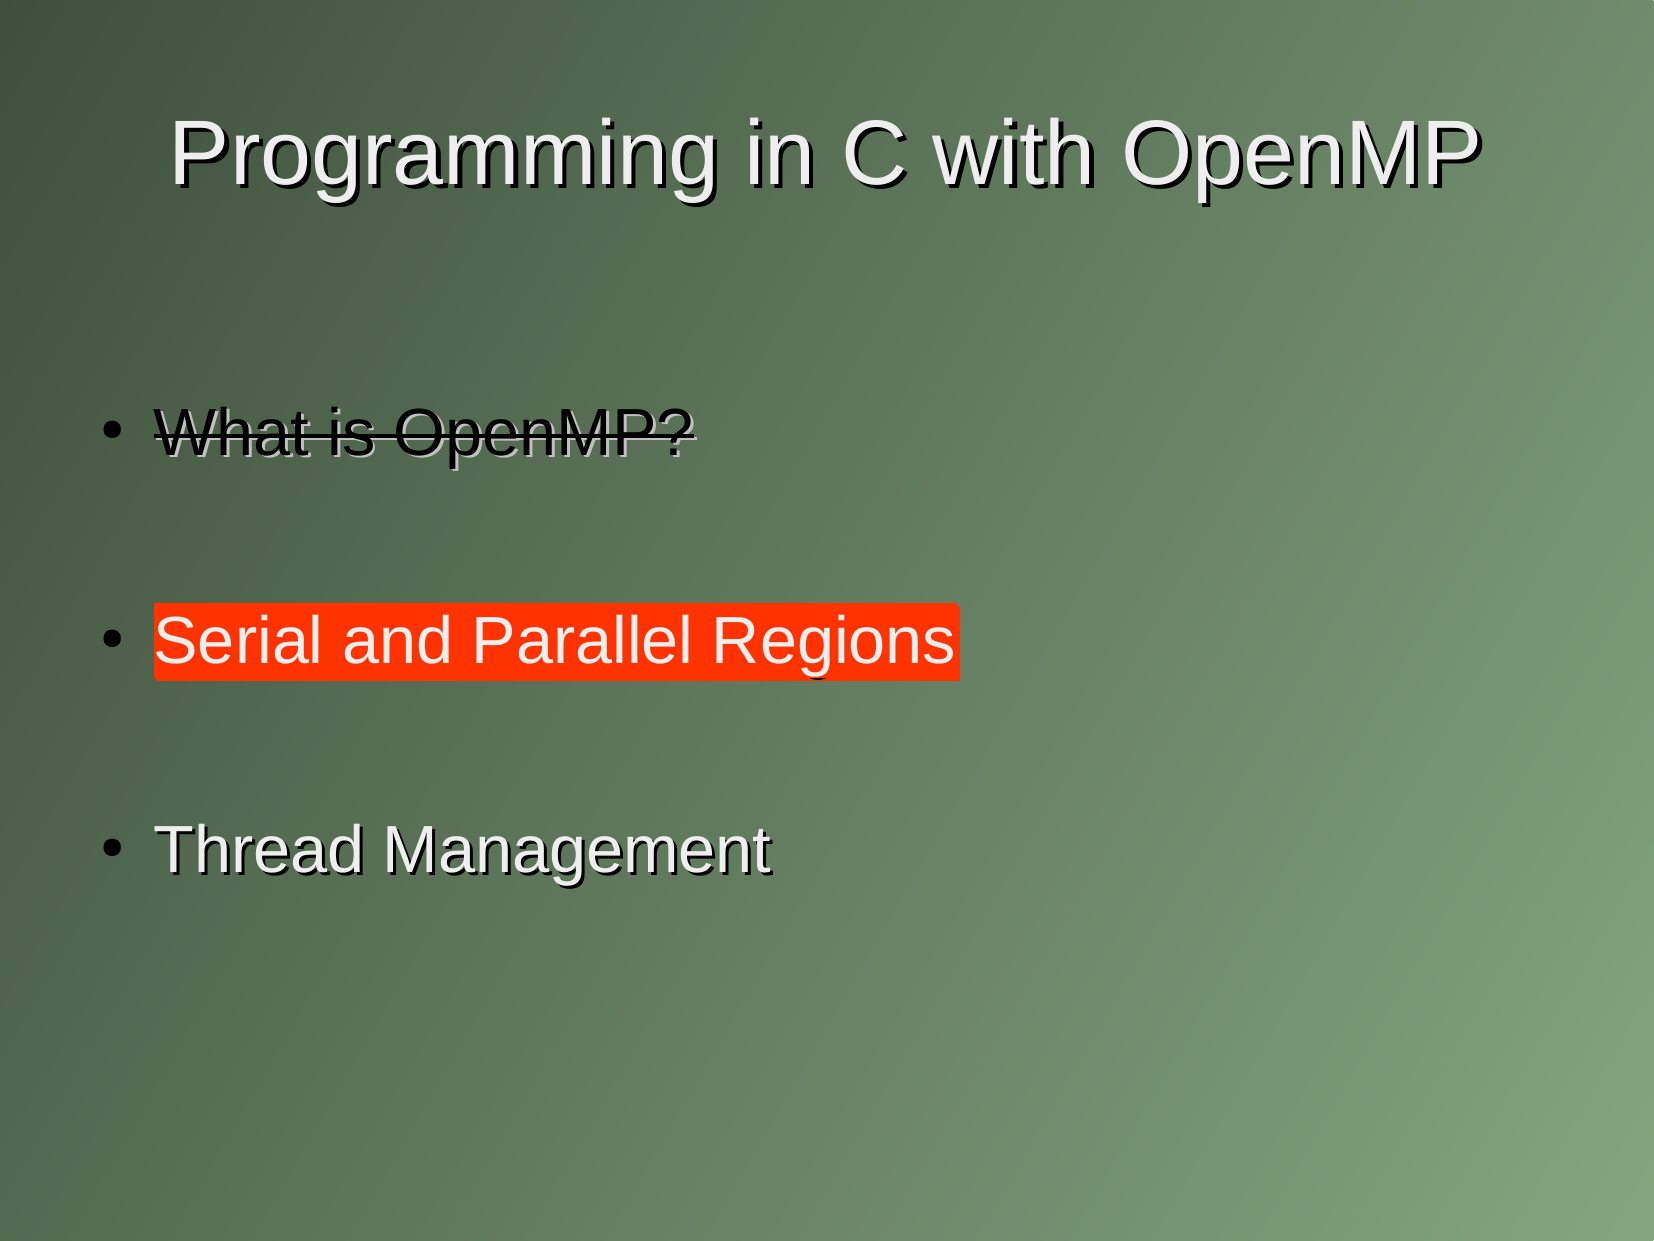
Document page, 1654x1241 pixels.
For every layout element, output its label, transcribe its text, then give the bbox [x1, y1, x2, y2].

list What is OpenMP? Serial and Parallel Regions Thread Management [82, 290, 1571, 1010]
title Programming in C with OpenMP [82, 49, 1571, 257]
